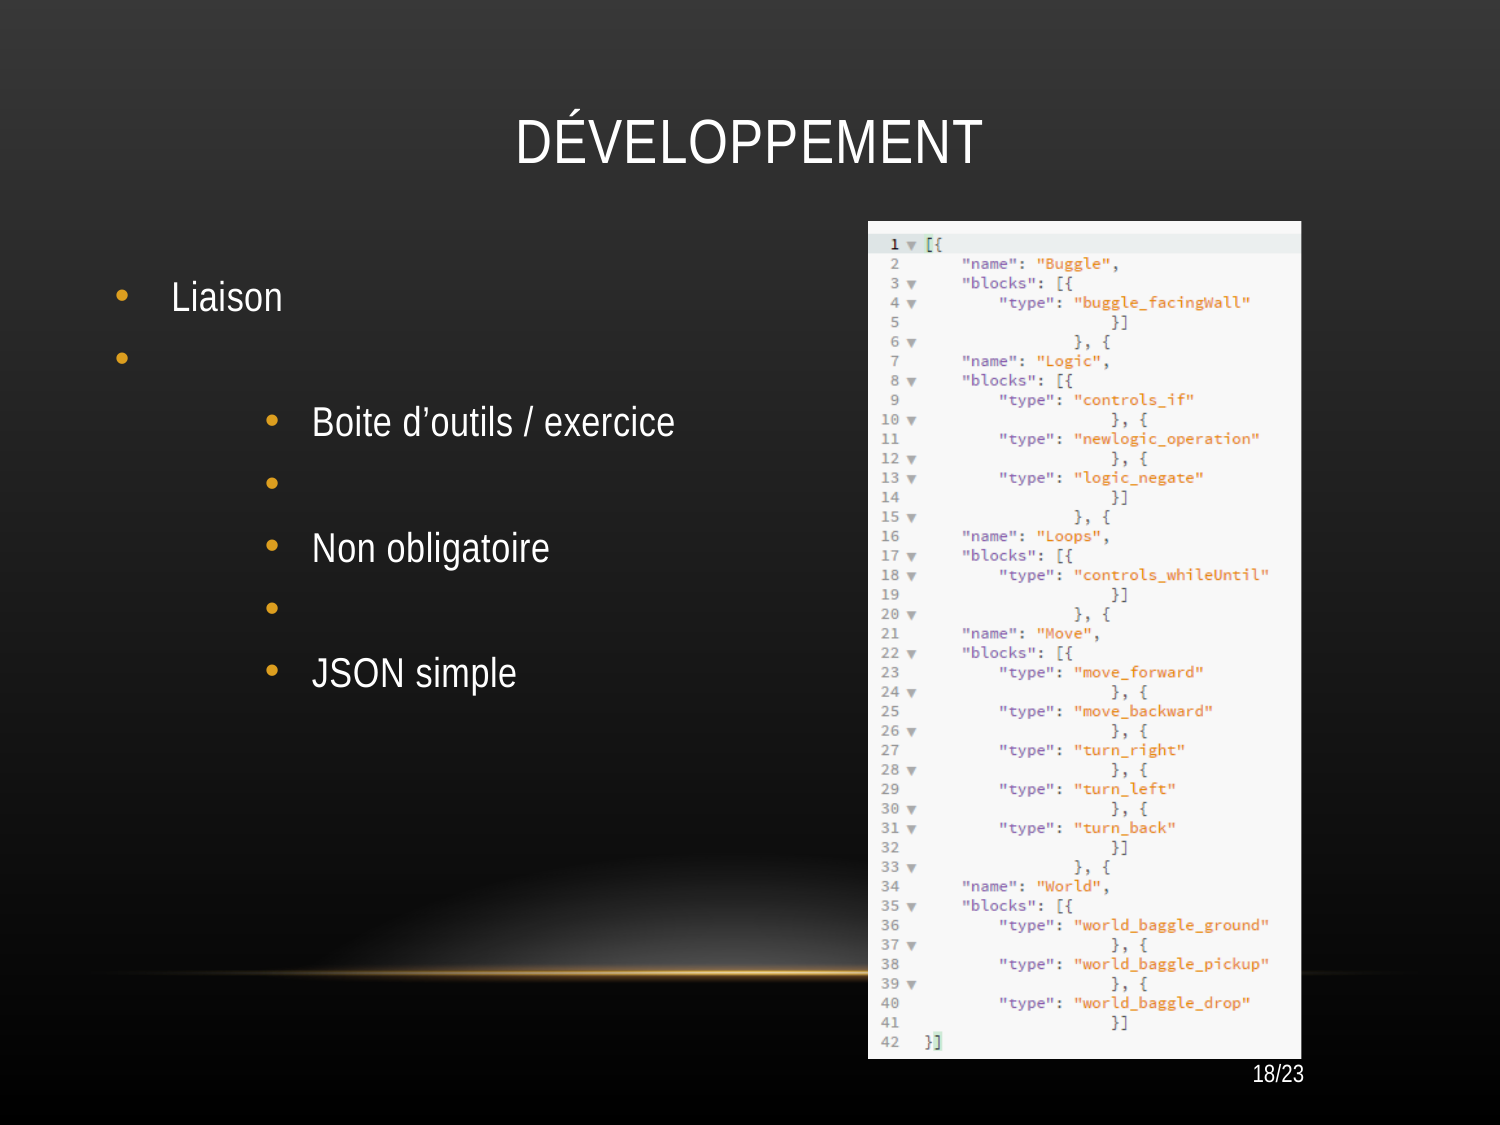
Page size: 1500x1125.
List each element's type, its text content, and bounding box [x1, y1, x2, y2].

text_box 19/23 [1237, 1042, 1401, 1103]
title développement [99, 45, 1400, 233]
picture [868, 221, 1302, 1059]
list Liaison Boite d’outils / exercice Non obligatoire JSON simple [99, 262, 713, 938]
